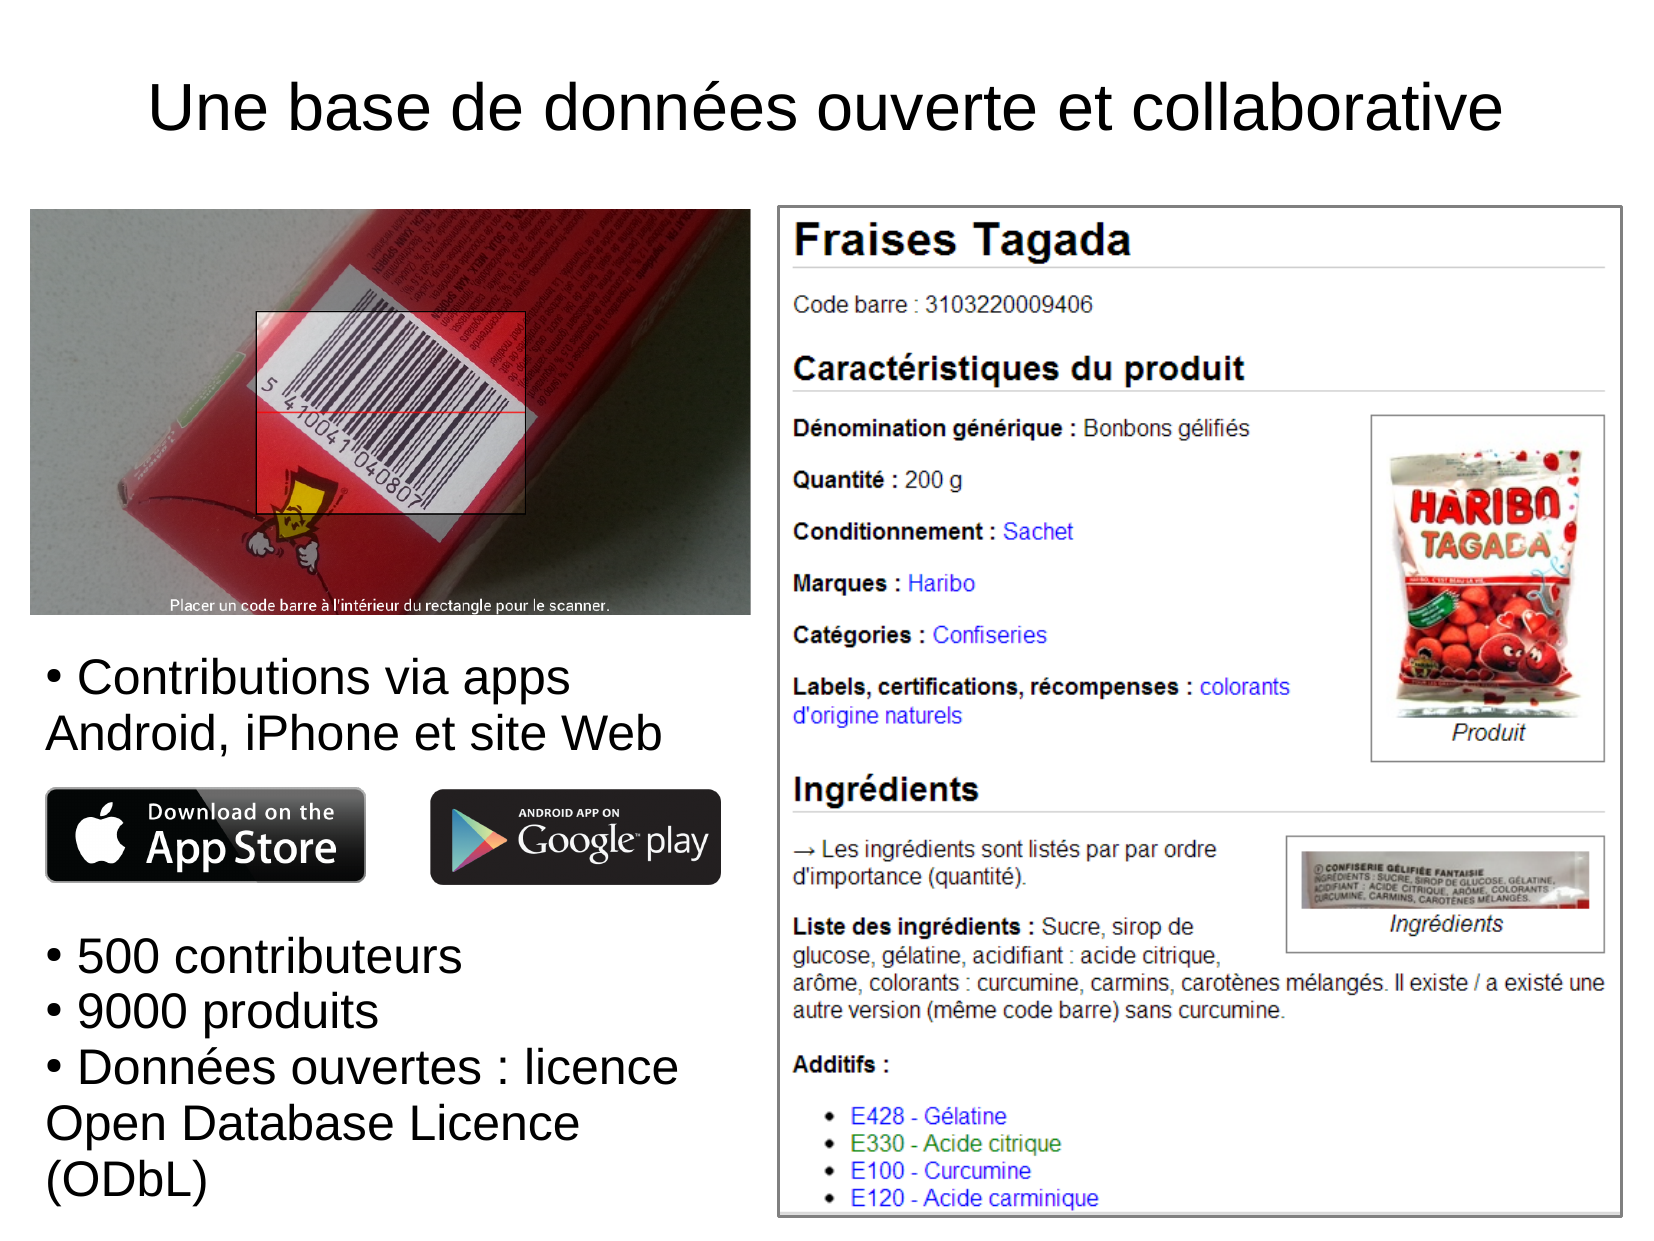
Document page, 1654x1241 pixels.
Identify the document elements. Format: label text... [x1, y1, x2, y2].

picture [45, 787, 366, 883]
title Une base de données ouverte et collaborative [82, 49, 1571, 166]
picture [430, 789, 721, 886]
picture [30, 209, 751, 616]
subtitle Contributions via apps Android, iPhone et site Web 500 contributeurs 9000 produits Données ouvertes : licence Open Database Licence (ODbL) [45, 649, 743, 1241]
picture [780, 208, 1621, 1216]
